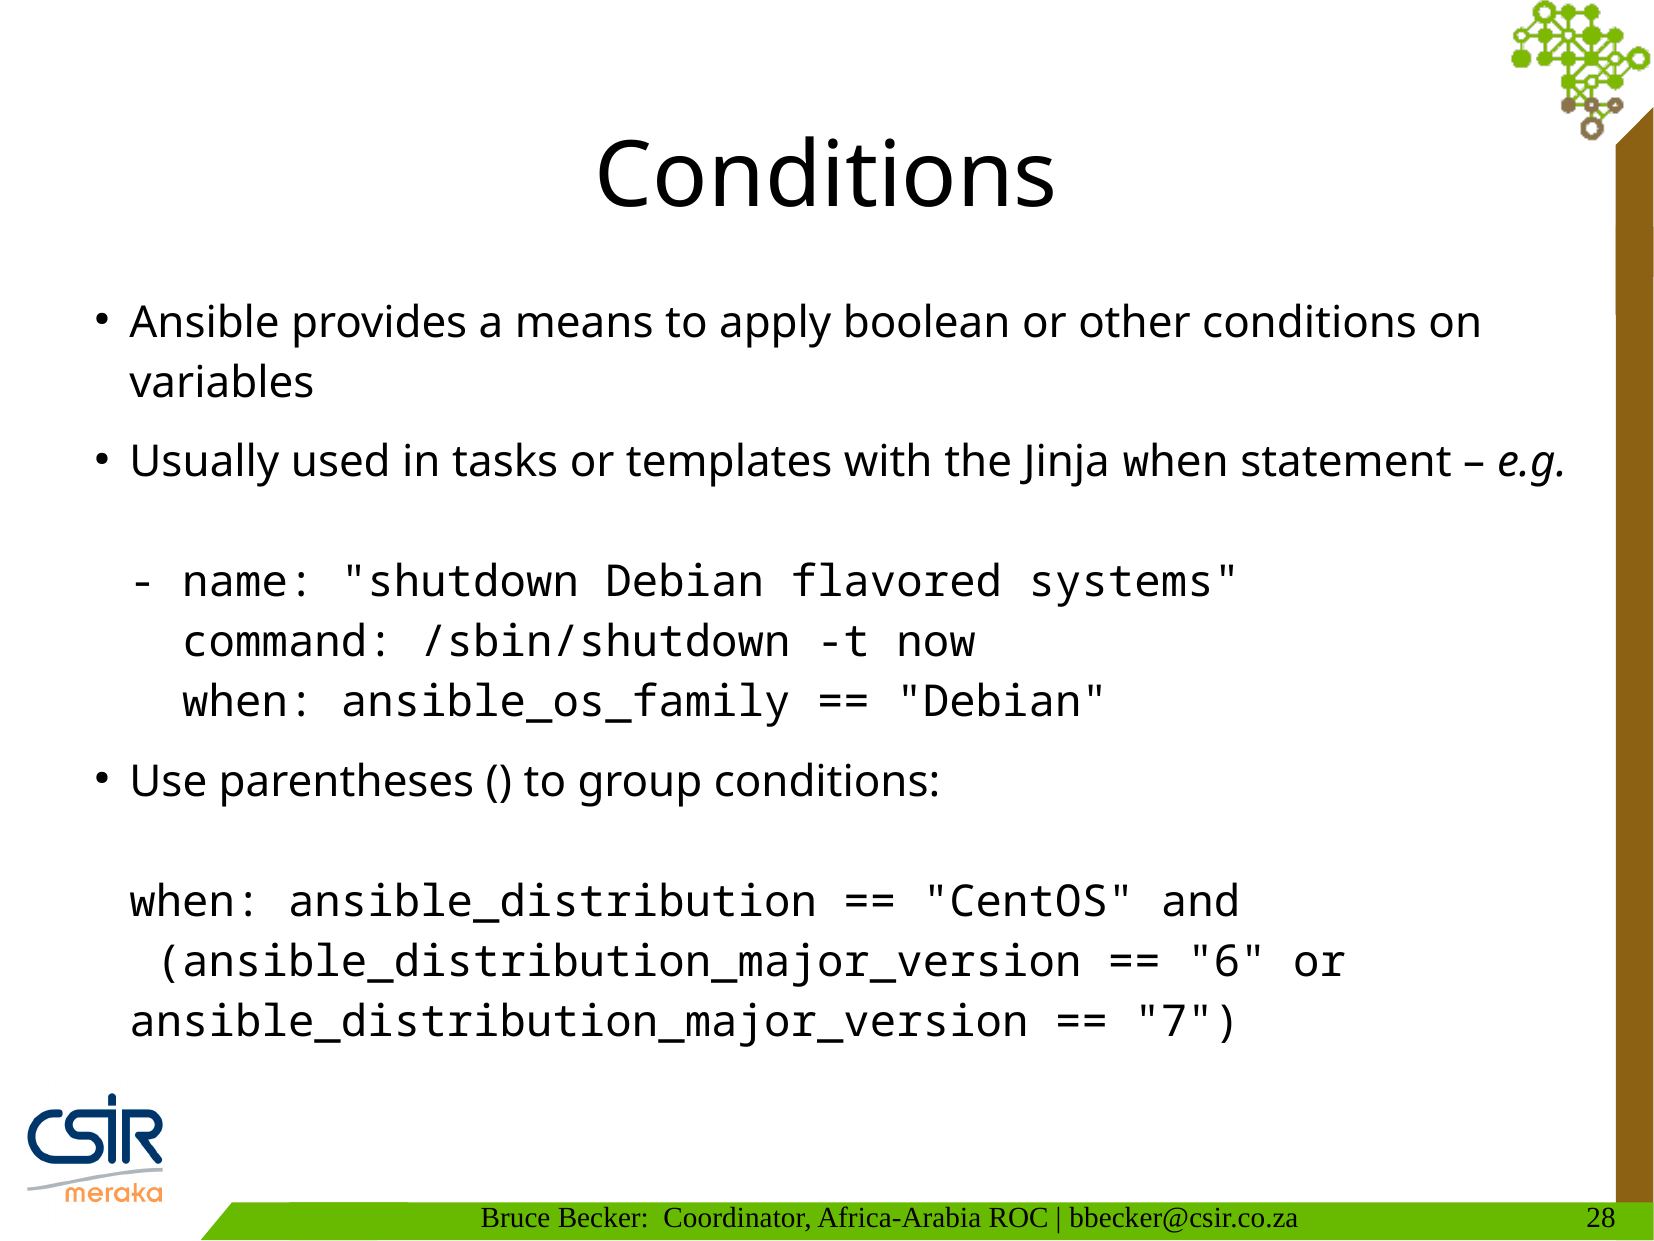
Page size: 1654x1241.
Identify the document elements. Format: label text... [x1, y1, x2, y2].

picture [12, 1074, 178, 1225]
list Ansible provides a means to apply boolean or other conditions on variables Usually used in tasks or templates with the Jinja when statement – e.g. - name: "shutdown Debian flavored systems" command: /sbin/shutdown -t now when: ansible_os_family == "Debian" Use parentheses () to group conditions: when: ansible_distribution == "CentOS" and (ansible_distribution_major_version == "6" or ansible_distribution_major_version == "7") [82, 290, 1571, 1079]
title Conditions [82, 67, 1571, 275]
picture [1503, 0, 1654, 144]
